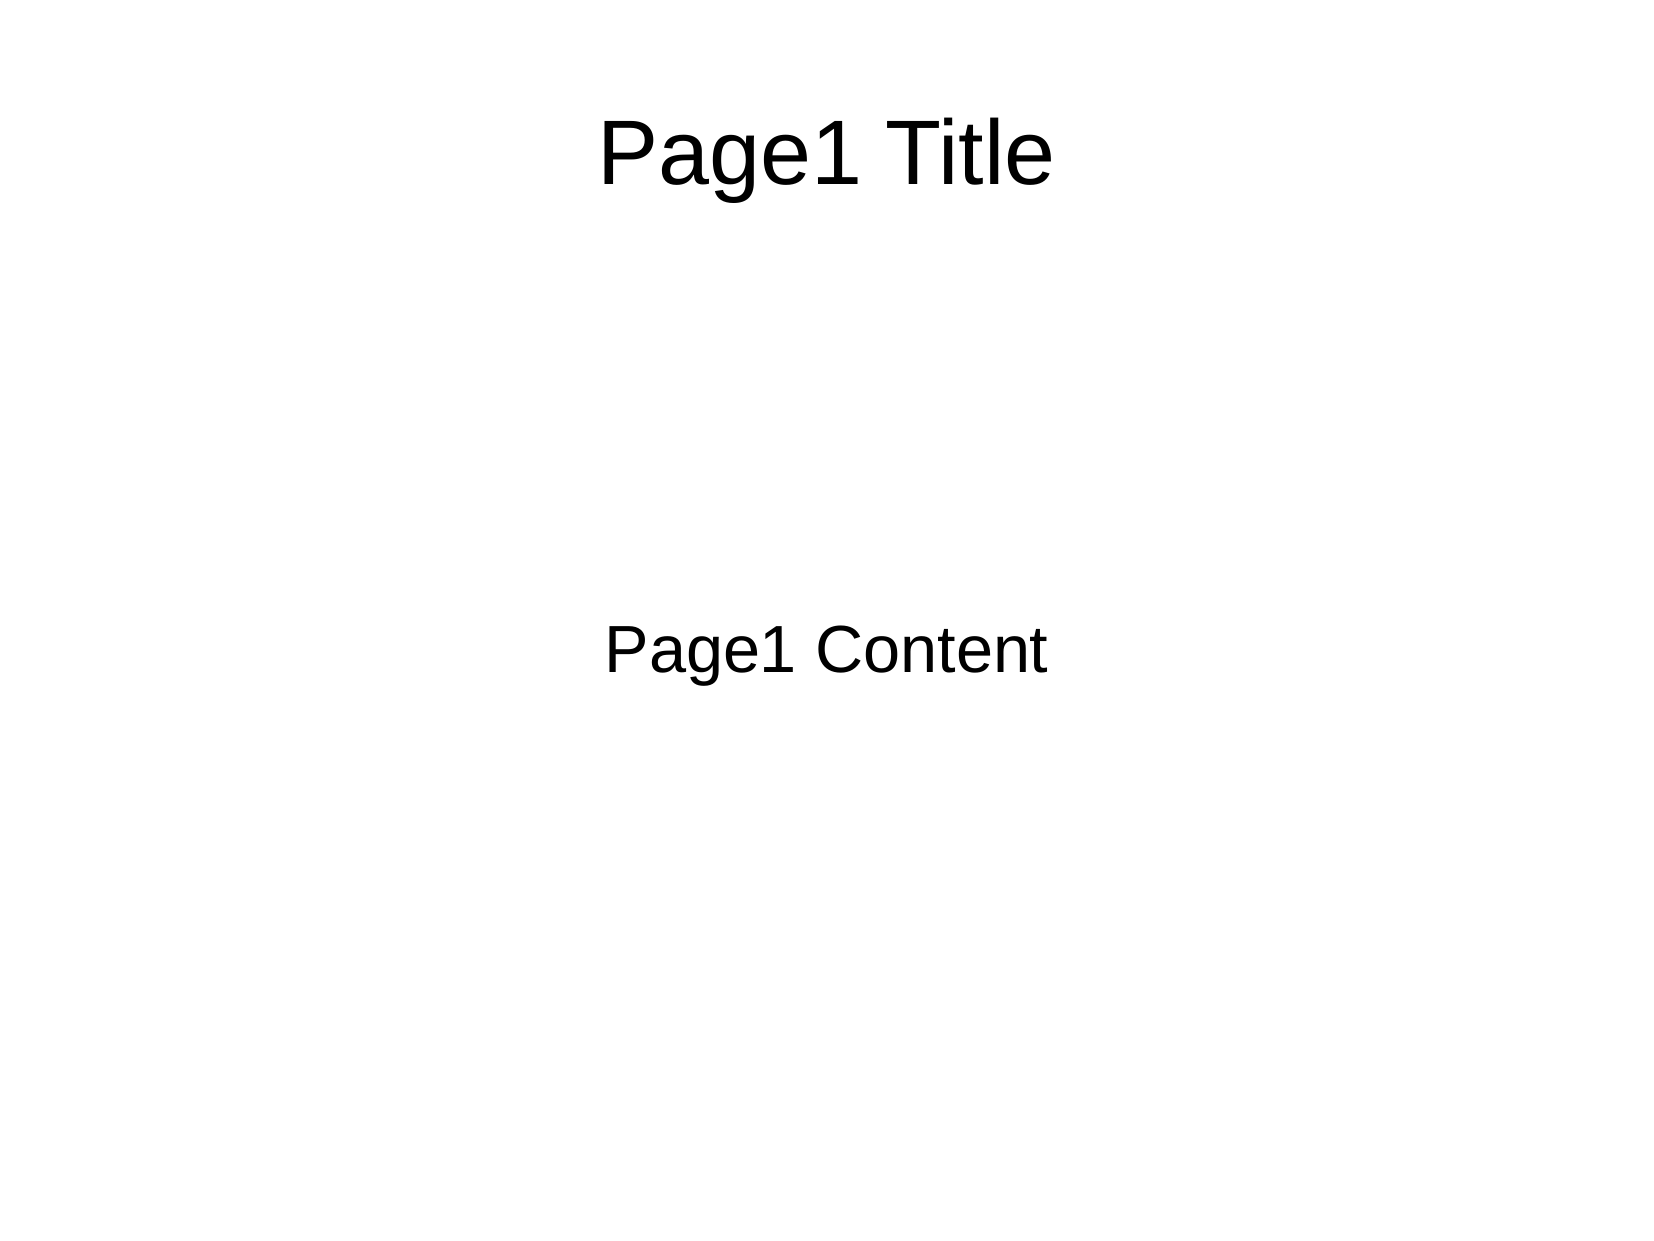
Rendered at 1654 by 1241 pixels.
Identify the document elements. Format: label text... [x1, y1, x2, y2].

subtitle Page1 Content [82, 290, 1571, 1010]
title Page1 Title [82, 49, 1571, 257]
